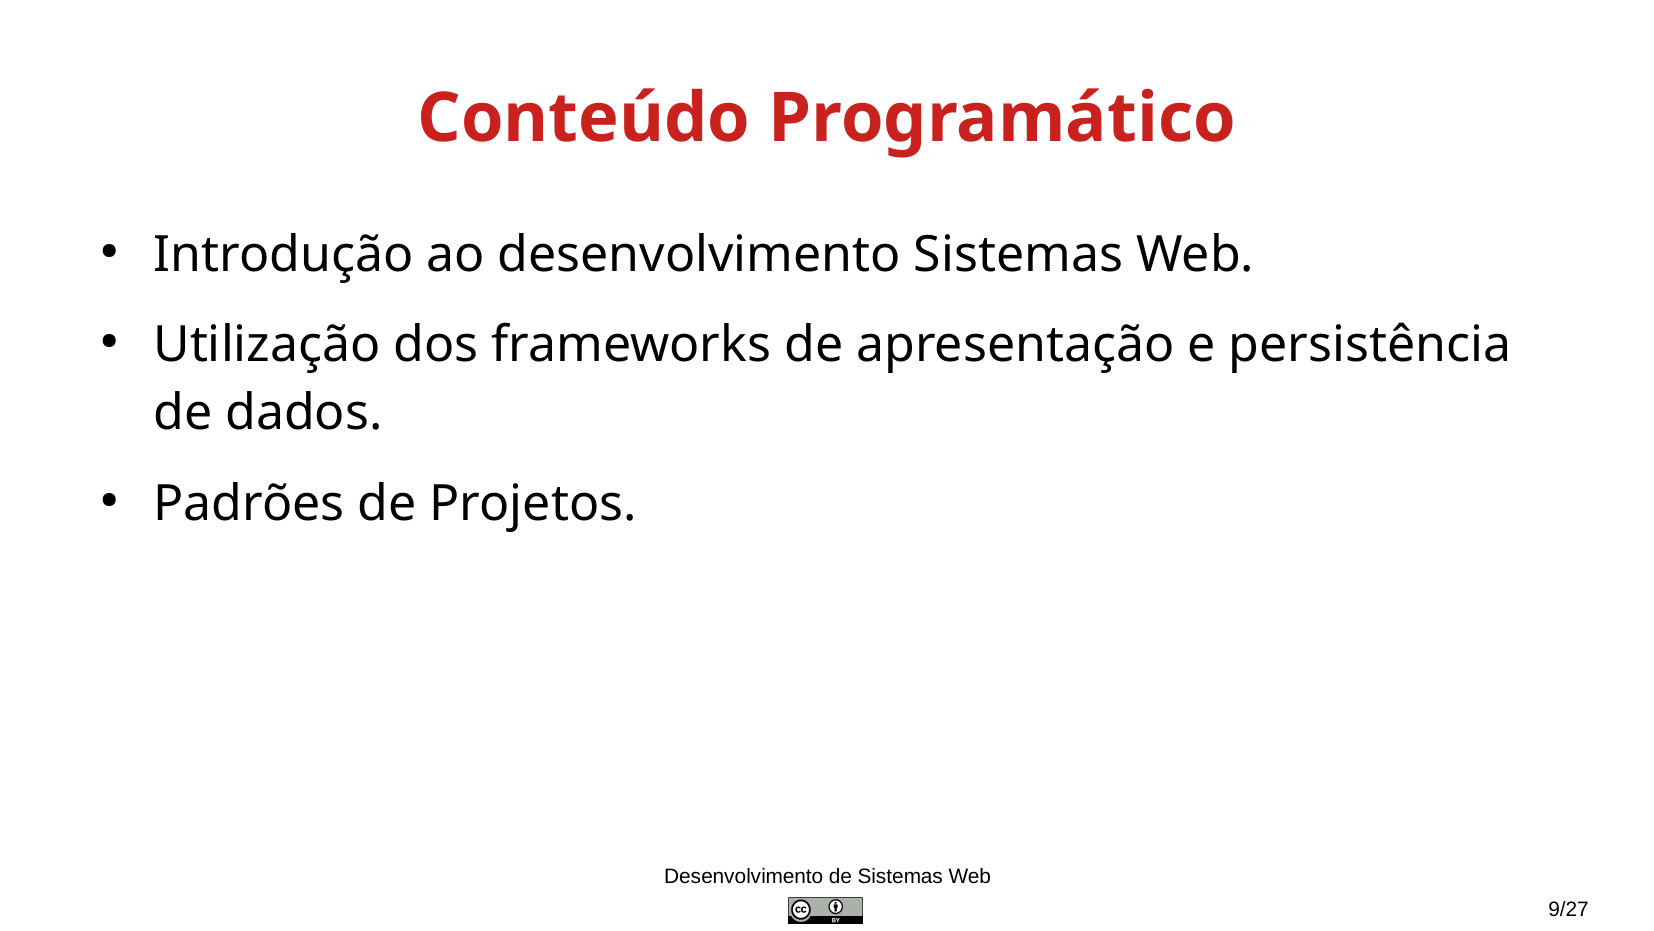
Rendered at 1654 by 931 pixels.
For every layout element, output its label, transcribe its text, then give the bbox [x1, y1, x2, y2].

picture [788, 897, 863, 924]
list Introdução ao desenvolvimento Sistemas Web. Utilização dos frameworks de apresentação e persistência de dados. Padrões de Projetos. [82, 217, 1571, 827]
title Conteúdo Programático [82, 37, 1571, 193]
